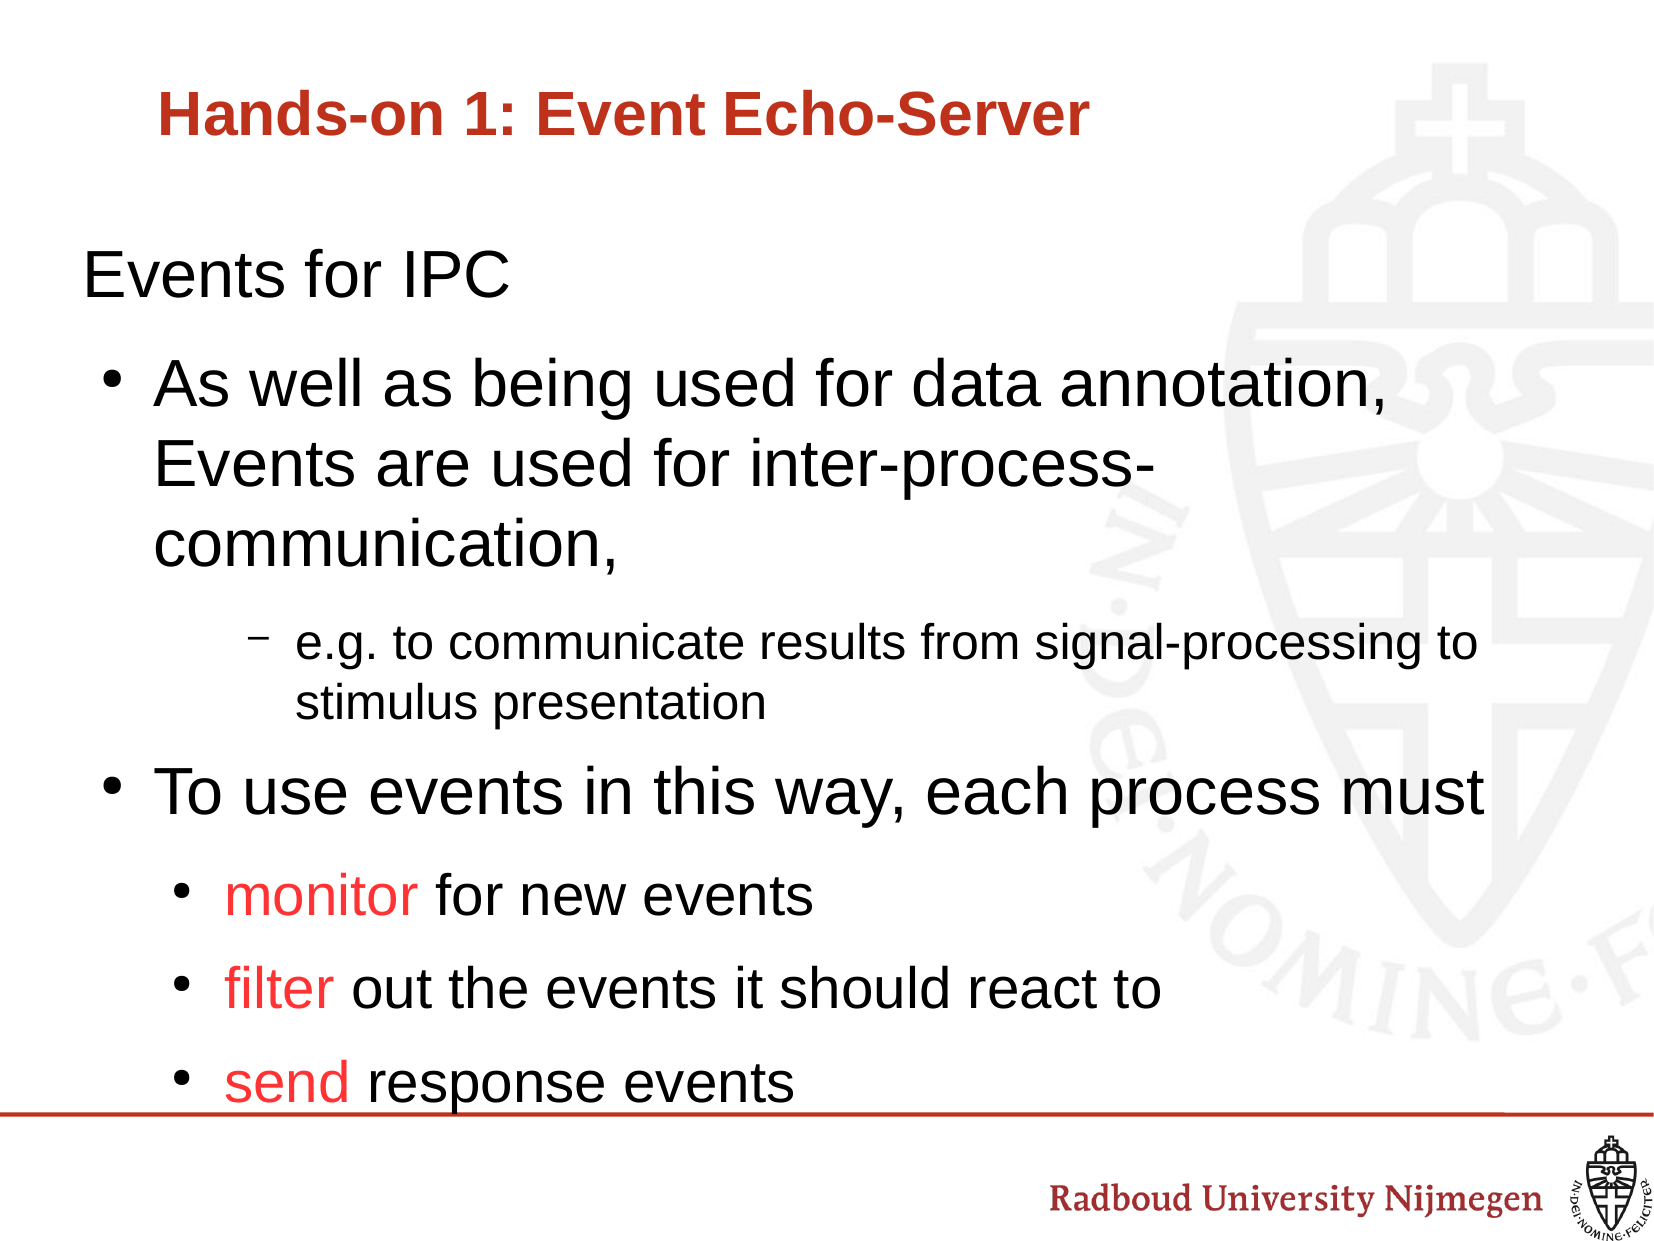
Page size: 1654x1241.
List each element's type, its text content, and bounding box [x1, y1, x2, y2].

picture [0, 1117, 1654, 1241]
list Events for IPC As well as being used for data annotation, Events are used for inter-process-communication, e.g. to communicate results from signal-processing to stimulus presentation To use events in this way, each process must monitor for new events filter out the events it should react to send response events [82, 230, 1571, 1177]
text_box Hands-on 1: Event Echo-Server [149, 64, 1315, 204]
picture [0, 0, 1654, 1112]
